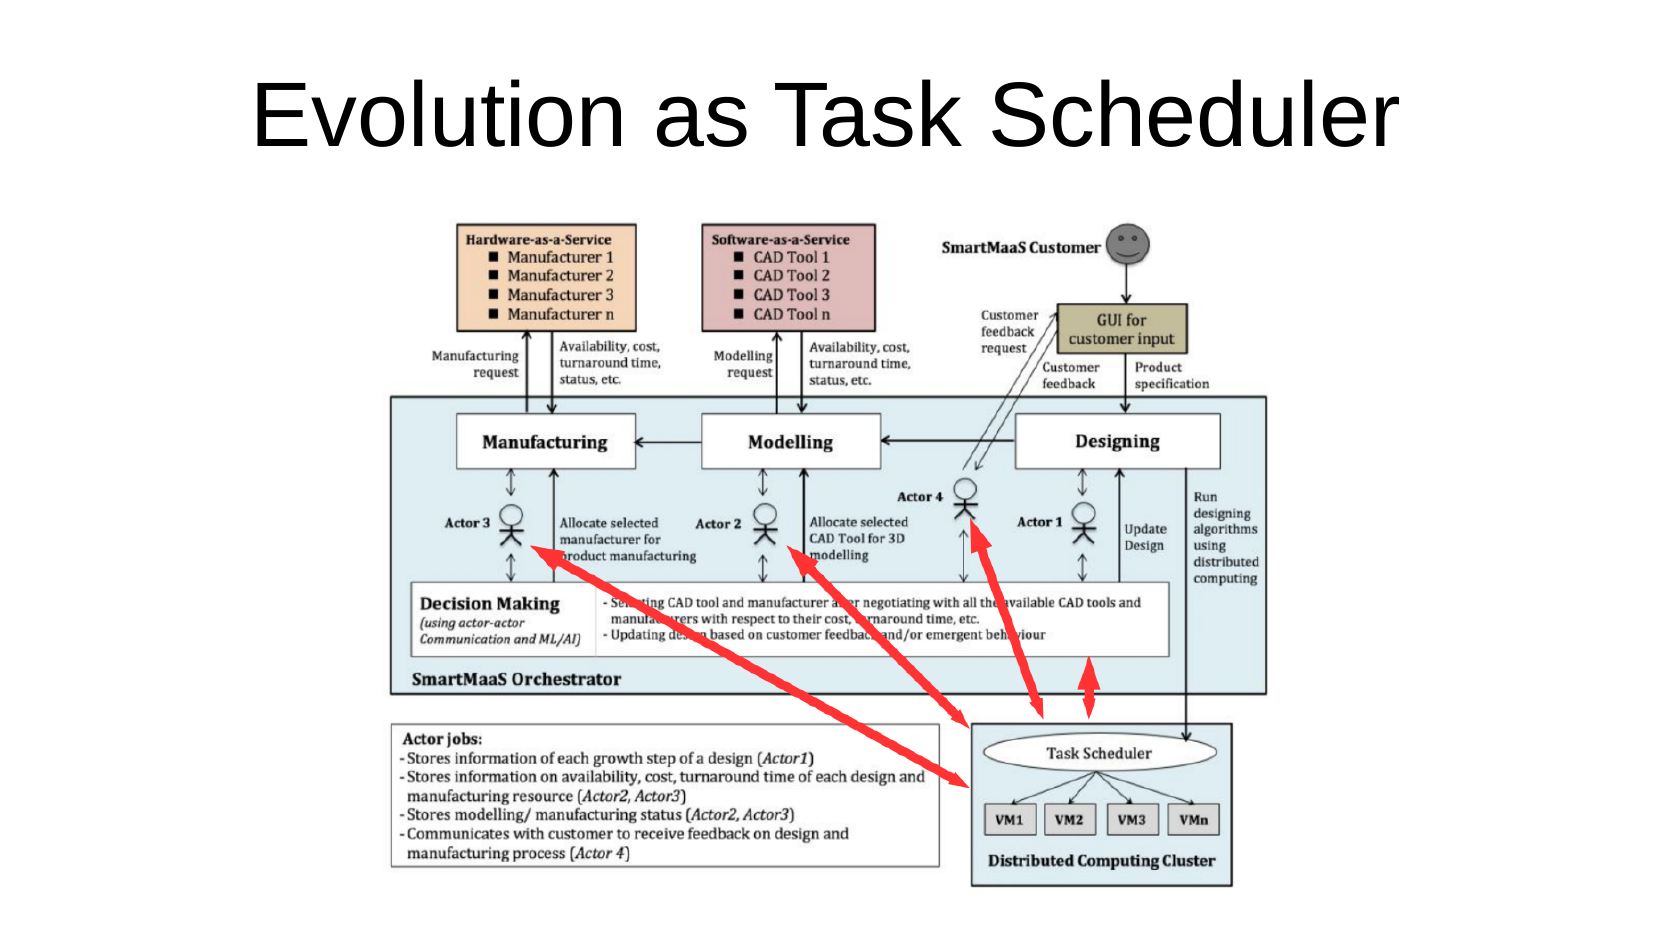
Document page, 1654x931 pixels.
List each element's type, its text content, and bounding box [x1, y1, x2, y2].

title Evolution as Task Scheduler [82, 37, 1571, 193]
picture [342, 188, 1315, 920]
